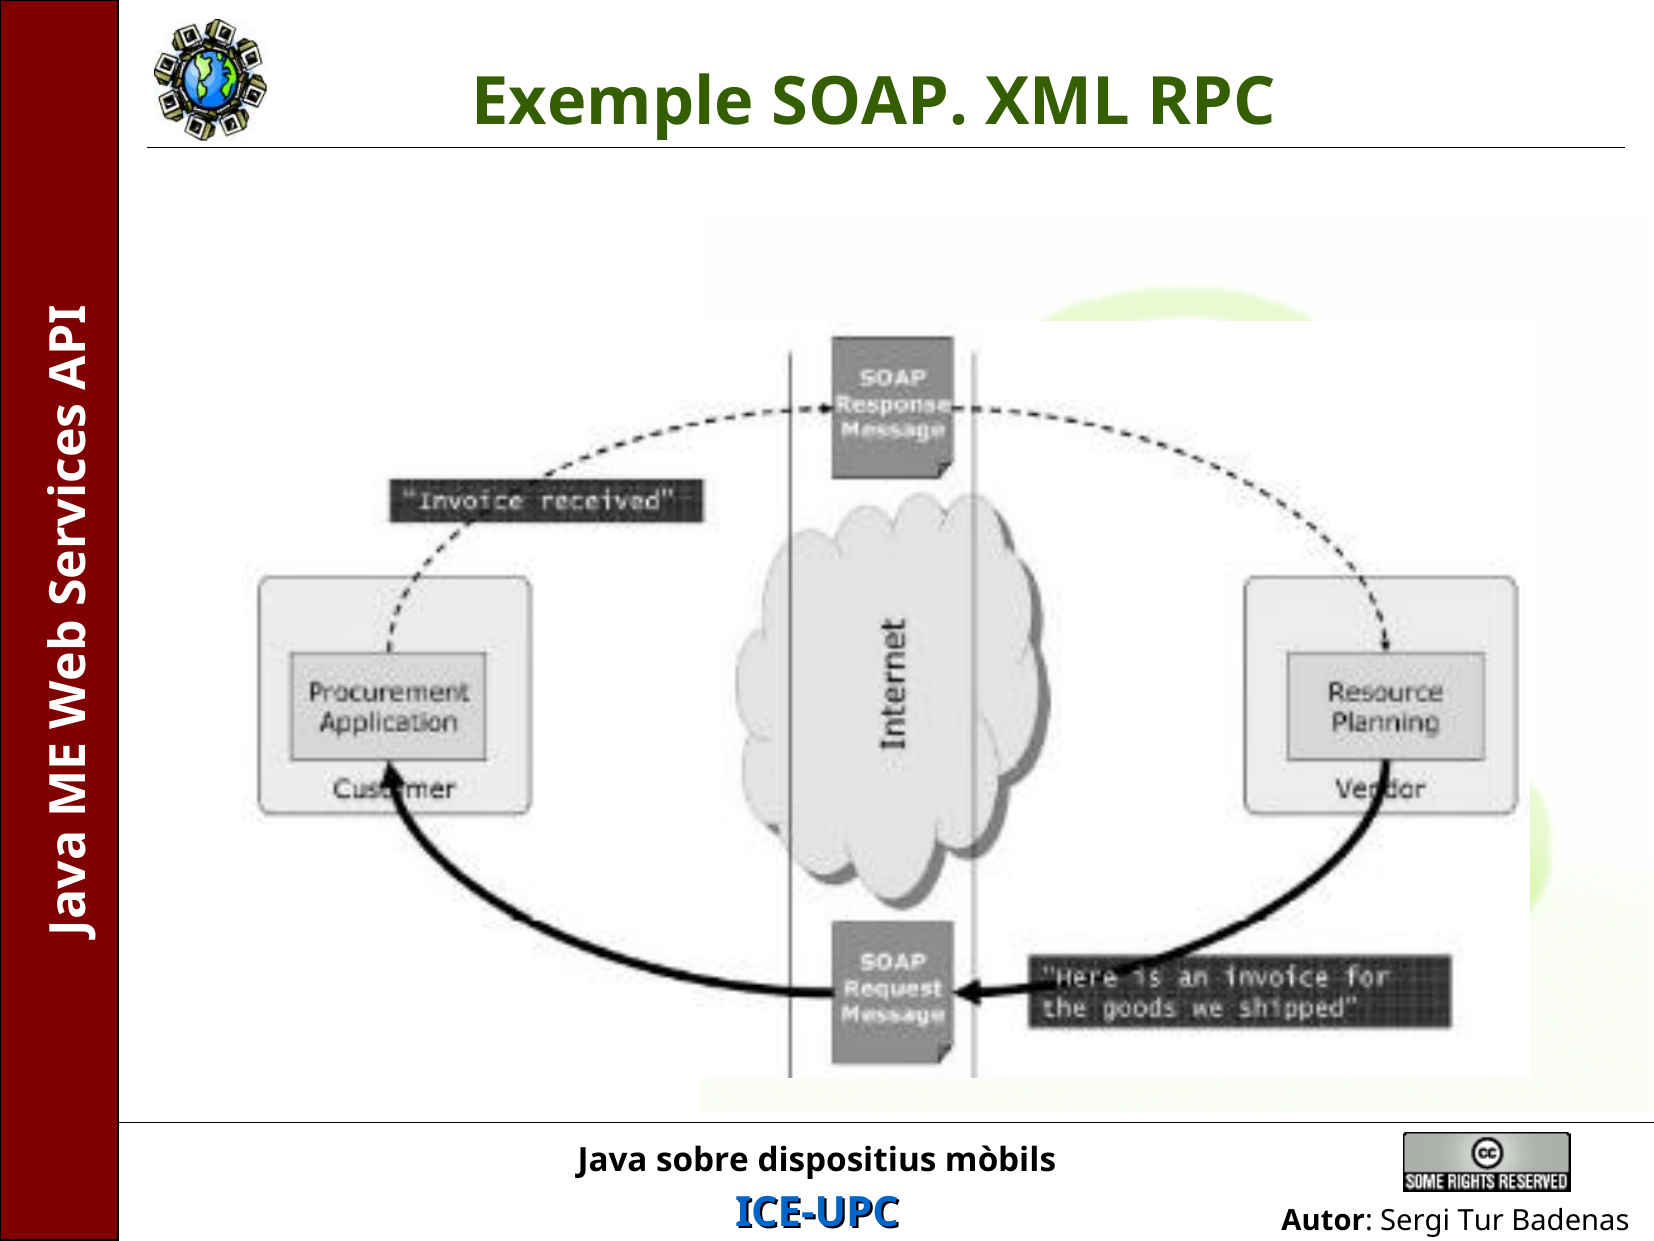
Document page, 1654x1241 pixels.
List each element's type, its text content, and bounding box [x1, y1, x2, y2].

picture [1403, 1132, 1571, 1192]
picture [154, 19, 268, 49]
title Exemple SOAP. XML RPC [129, 49, 1619, 148]
picture [700, 217, 1654, 1113]
subtitle [141, 242, 1630, 1093]
